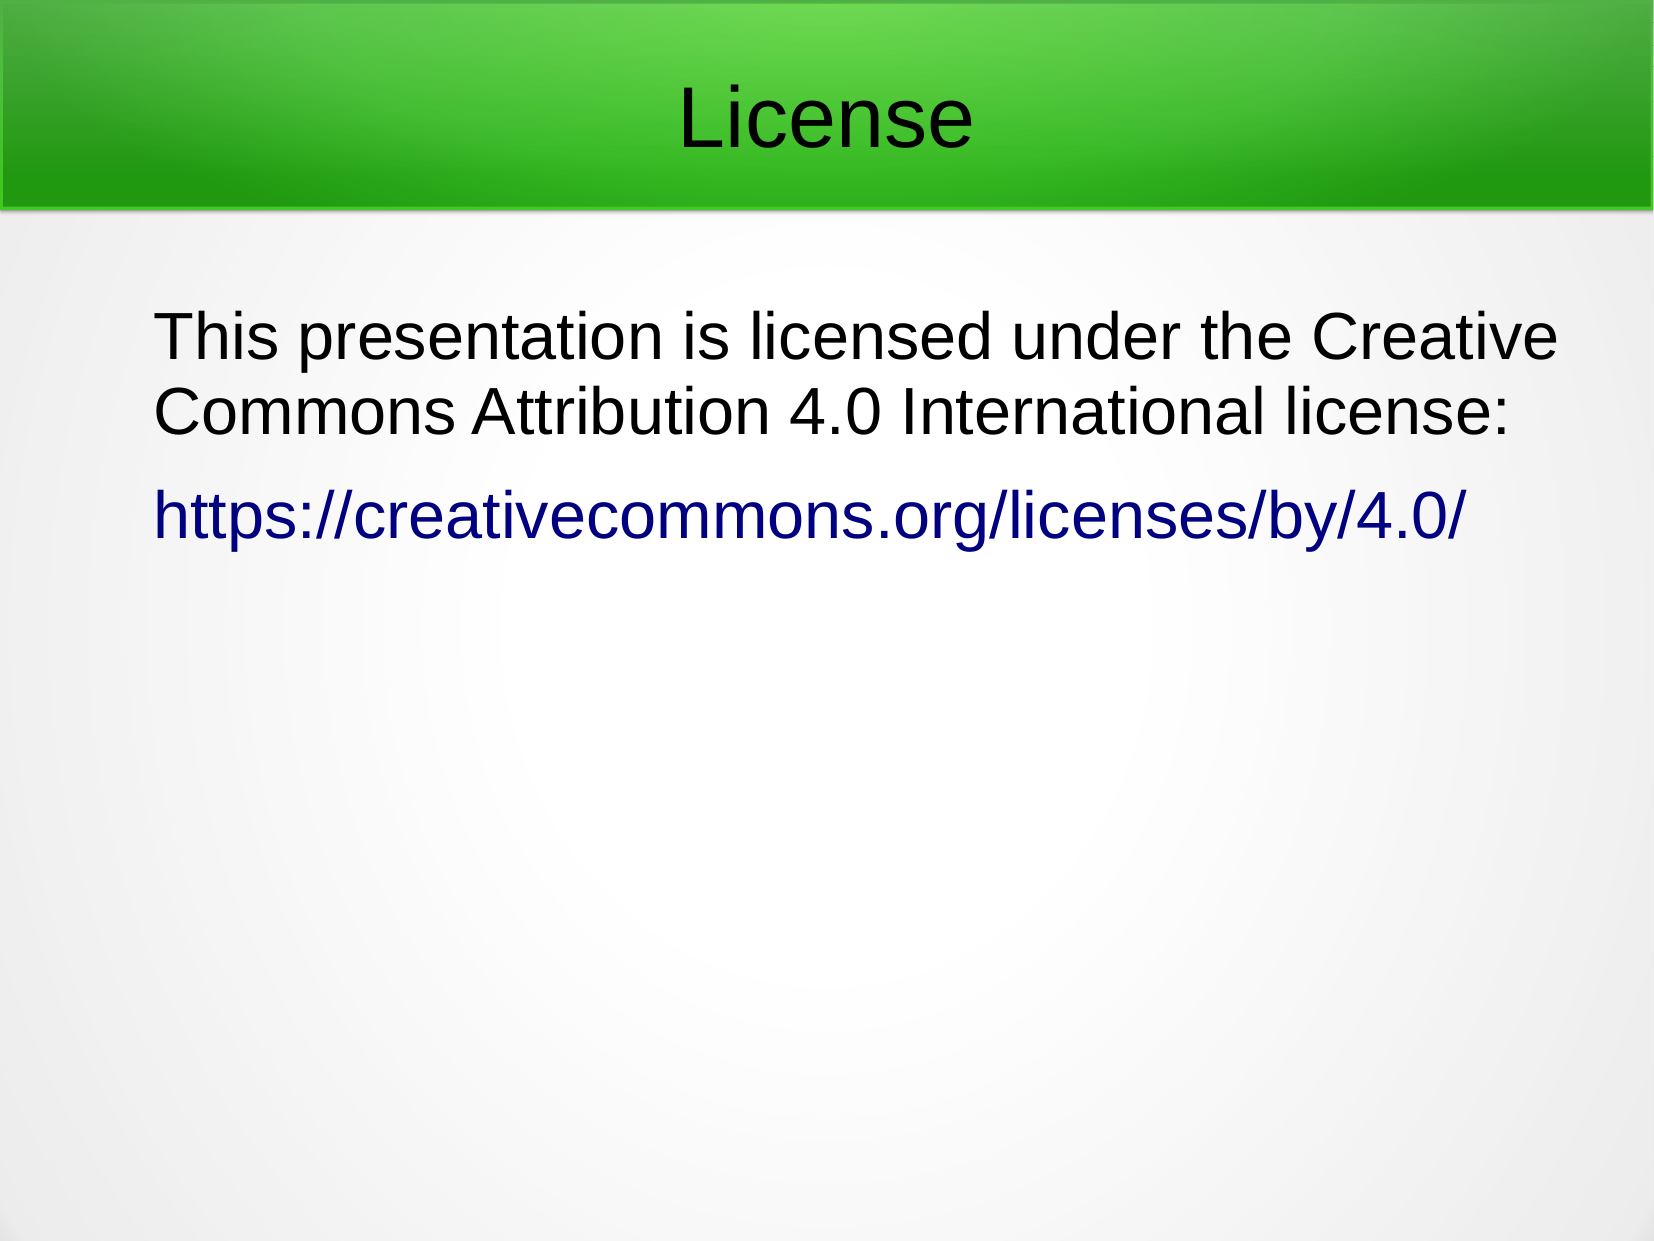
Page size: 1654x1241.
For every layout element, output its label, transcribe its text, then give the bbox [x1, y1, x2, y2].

title License [82, 47, 1571, 189]
list This presentation is licensed under the Creative Commons Attribution 4.0 International license: https://creativecommons.org/licenses/by/4.0/ [82, 299, 1571, 1019]
